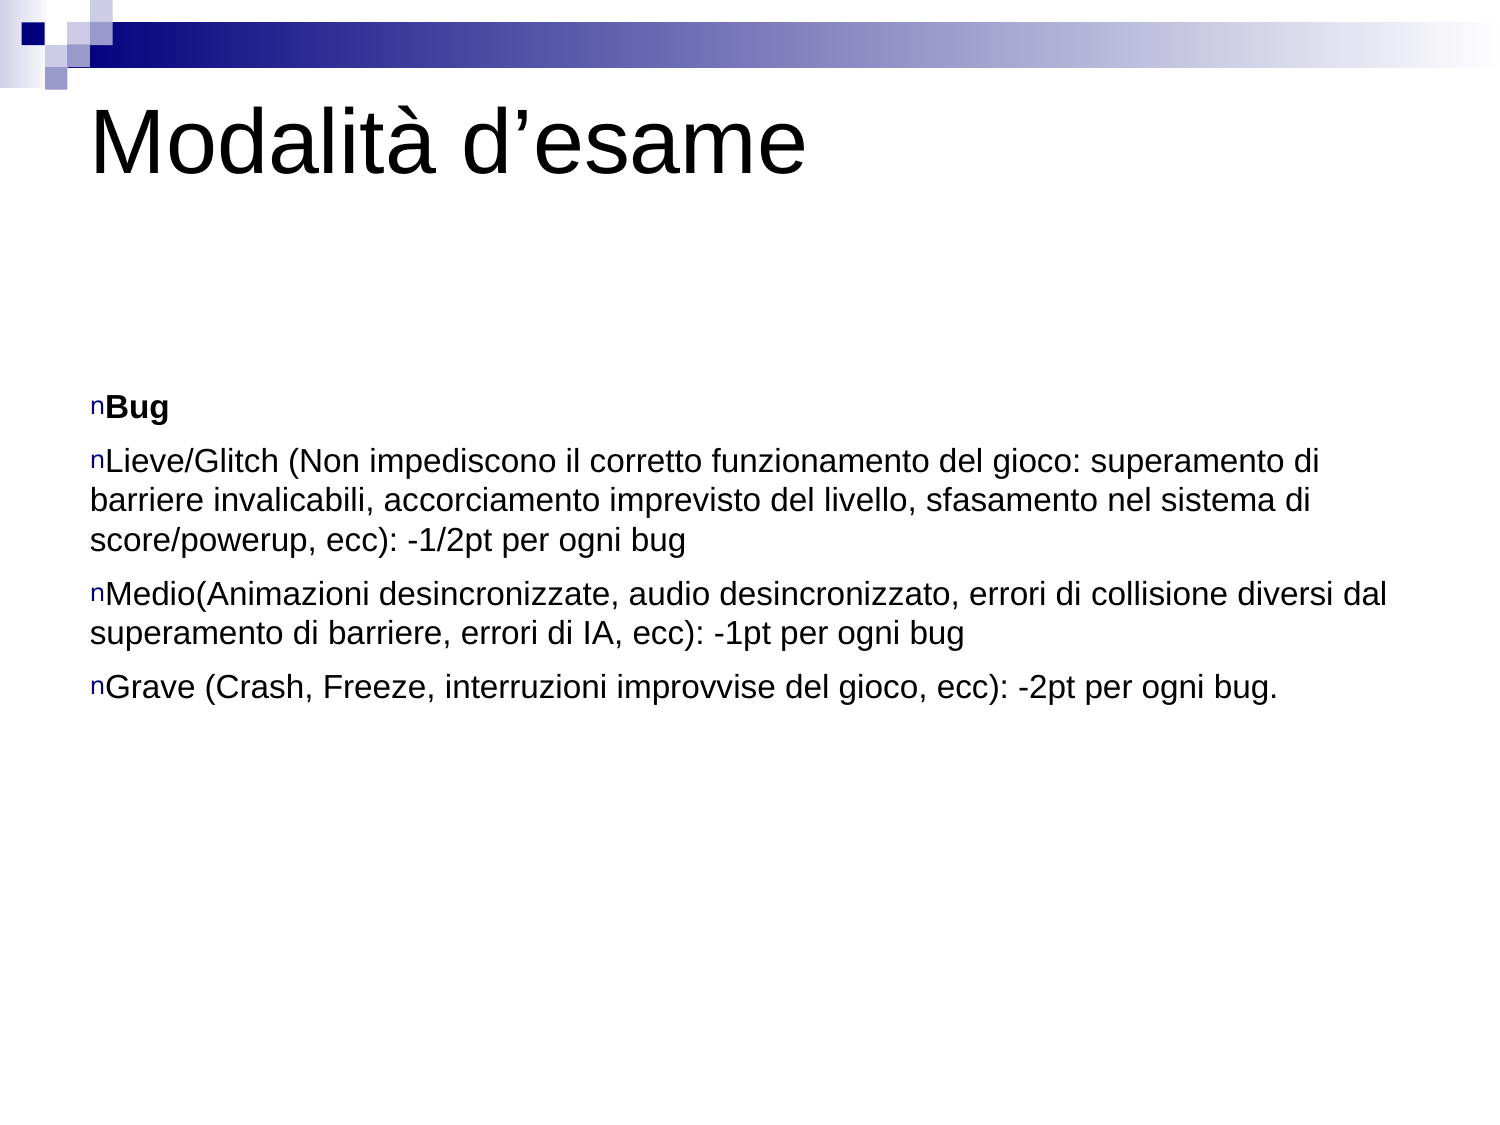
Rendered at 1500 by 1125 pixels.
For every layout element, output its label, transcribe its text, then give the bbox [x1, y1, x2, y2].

list Bug Lieve/Glitch (Non impediscono il corretto funzionamento del gioco: superamento di barriere invalicabili, accorciamento imprevisto del livello, sfasamento nel sistema di score/powerup, ecc): -1/2pt per ogni bug Medio(Animazioni desincronizzate, audio desincronizzato, errori di collisione diversi dal superamento di barriere, errori di IA, ecc): -1pt per ogni bug Grave (Crash, Freeze, interruzioni improvvise del gioco, ecc): -2pt per ogni bug. [75, 324, 1425, 963]
title Modalità d’esame [75, 75, 1425, 300]
